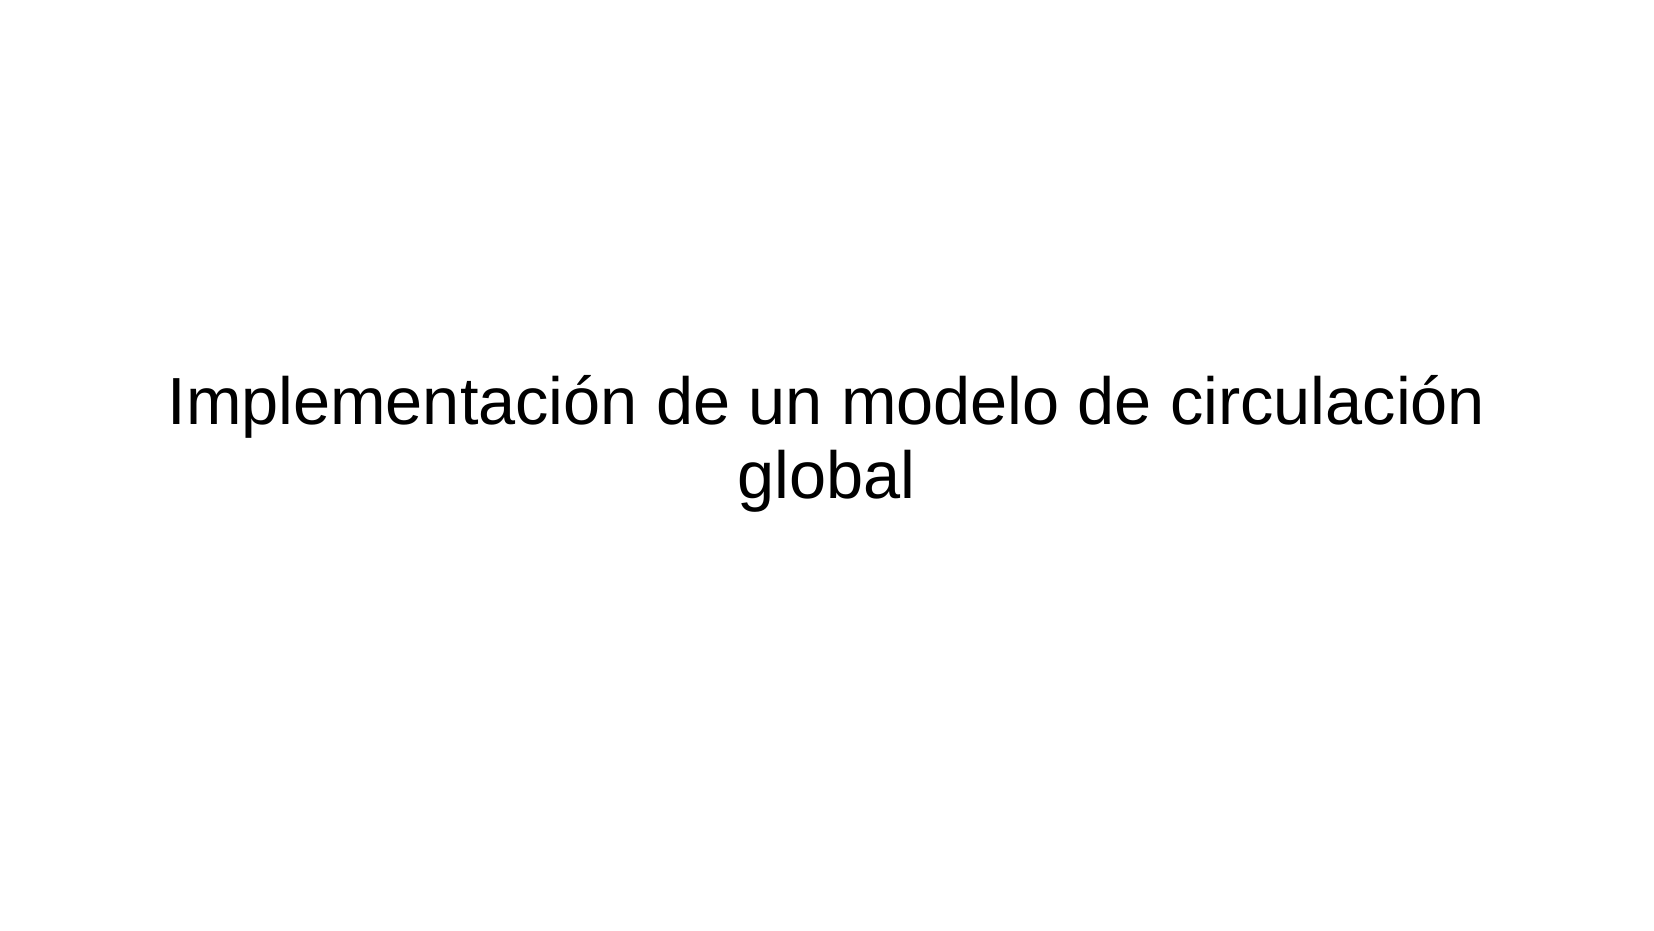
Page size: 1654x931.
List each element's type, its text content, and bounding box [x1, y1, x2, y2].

subtitle Implementación de un modelo de circulación global [82, 78, 1571, 799]
